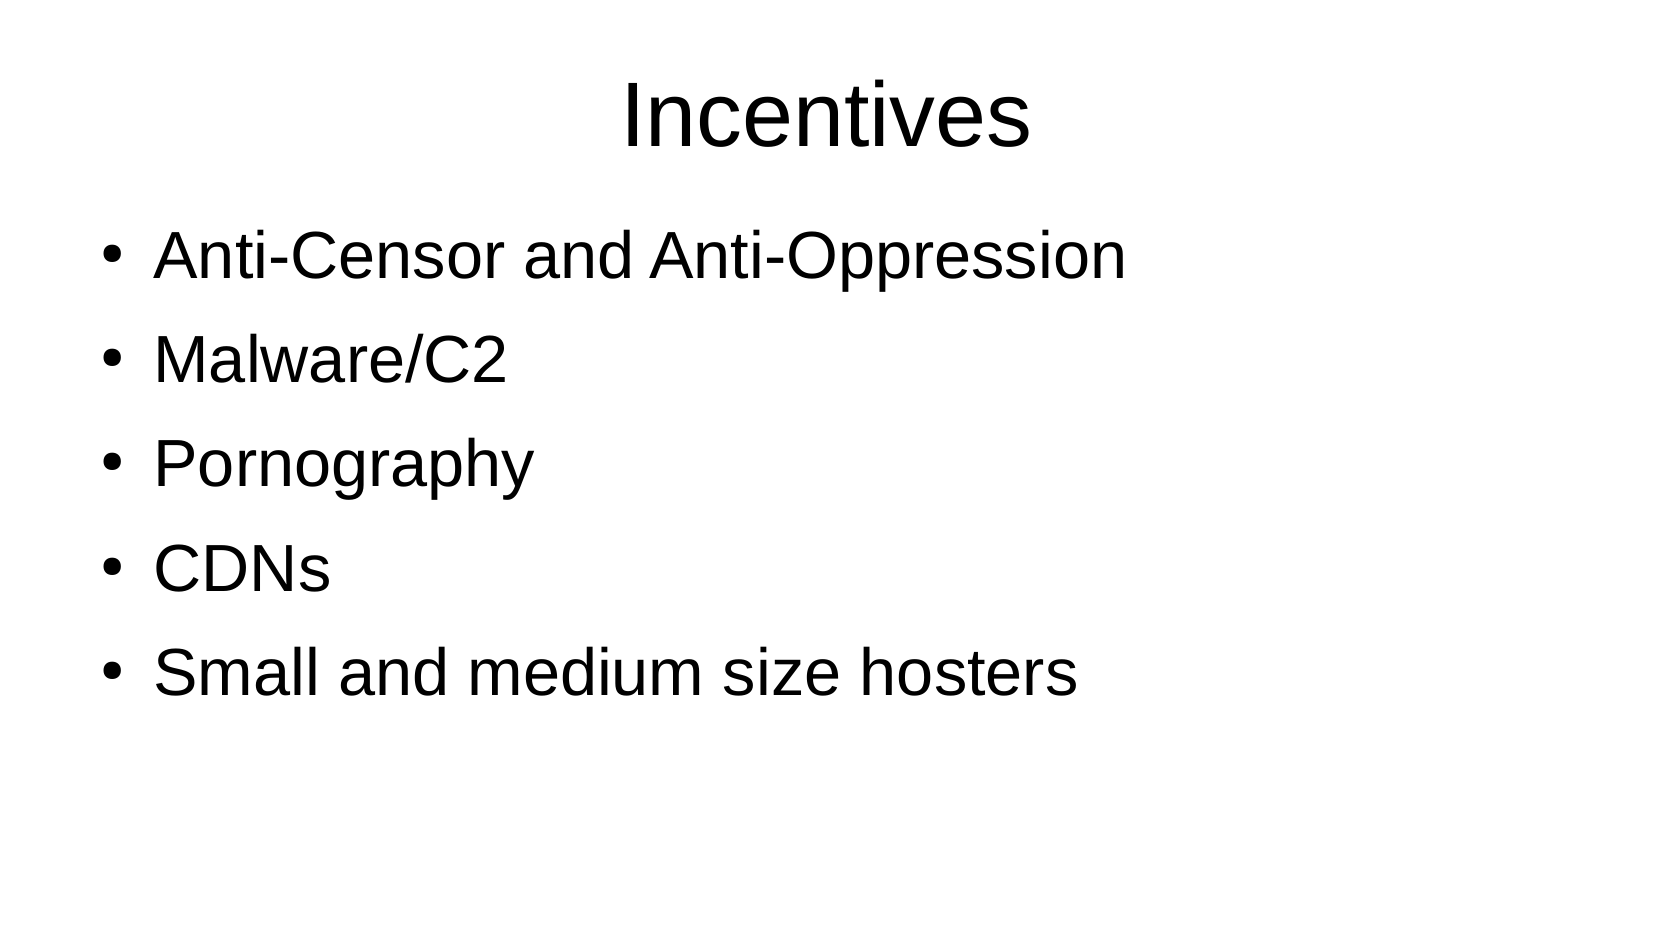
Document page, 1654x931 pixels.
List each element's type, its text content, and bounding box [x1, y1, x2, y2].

list Anti-Censor and Anti-Oppression Malware/C2 Pornography CDNs Small and medium size hosters [82, 217, 1571, 758]
title Incentives [82, 37, 1571, 193]
